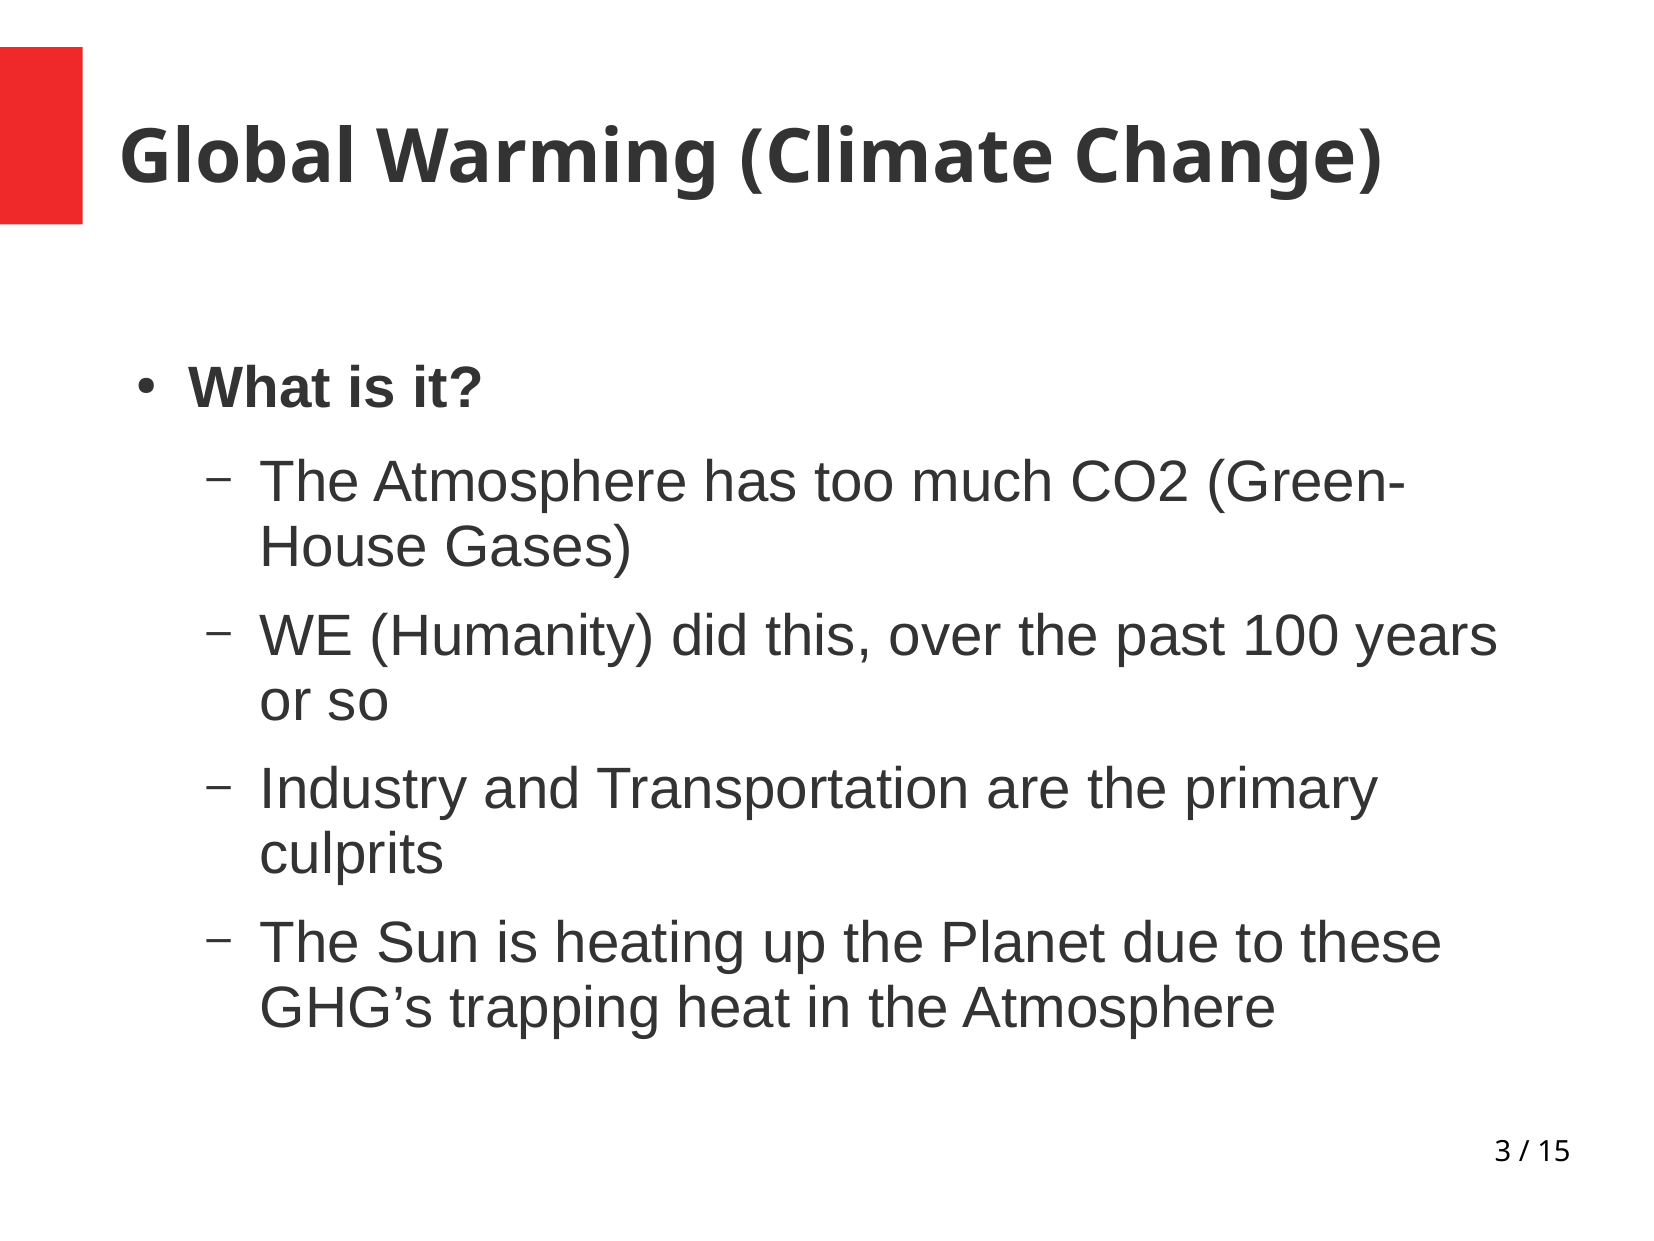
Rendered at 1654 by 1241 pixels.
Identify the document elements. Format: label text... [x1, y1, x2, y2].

title Global Warming (Climate Change) [118, 49, 1571, 257]
list What is it? The Atmosphere has too much CO2 (Green-House Gases) WE (Humanity) did this, over the past 100 years or so Industry and Transportation are the primary culprits The Sun is heating up the Planet due to these GHG’s trapping heat in the Atmosphere [118, 354, 1536, 1074]
